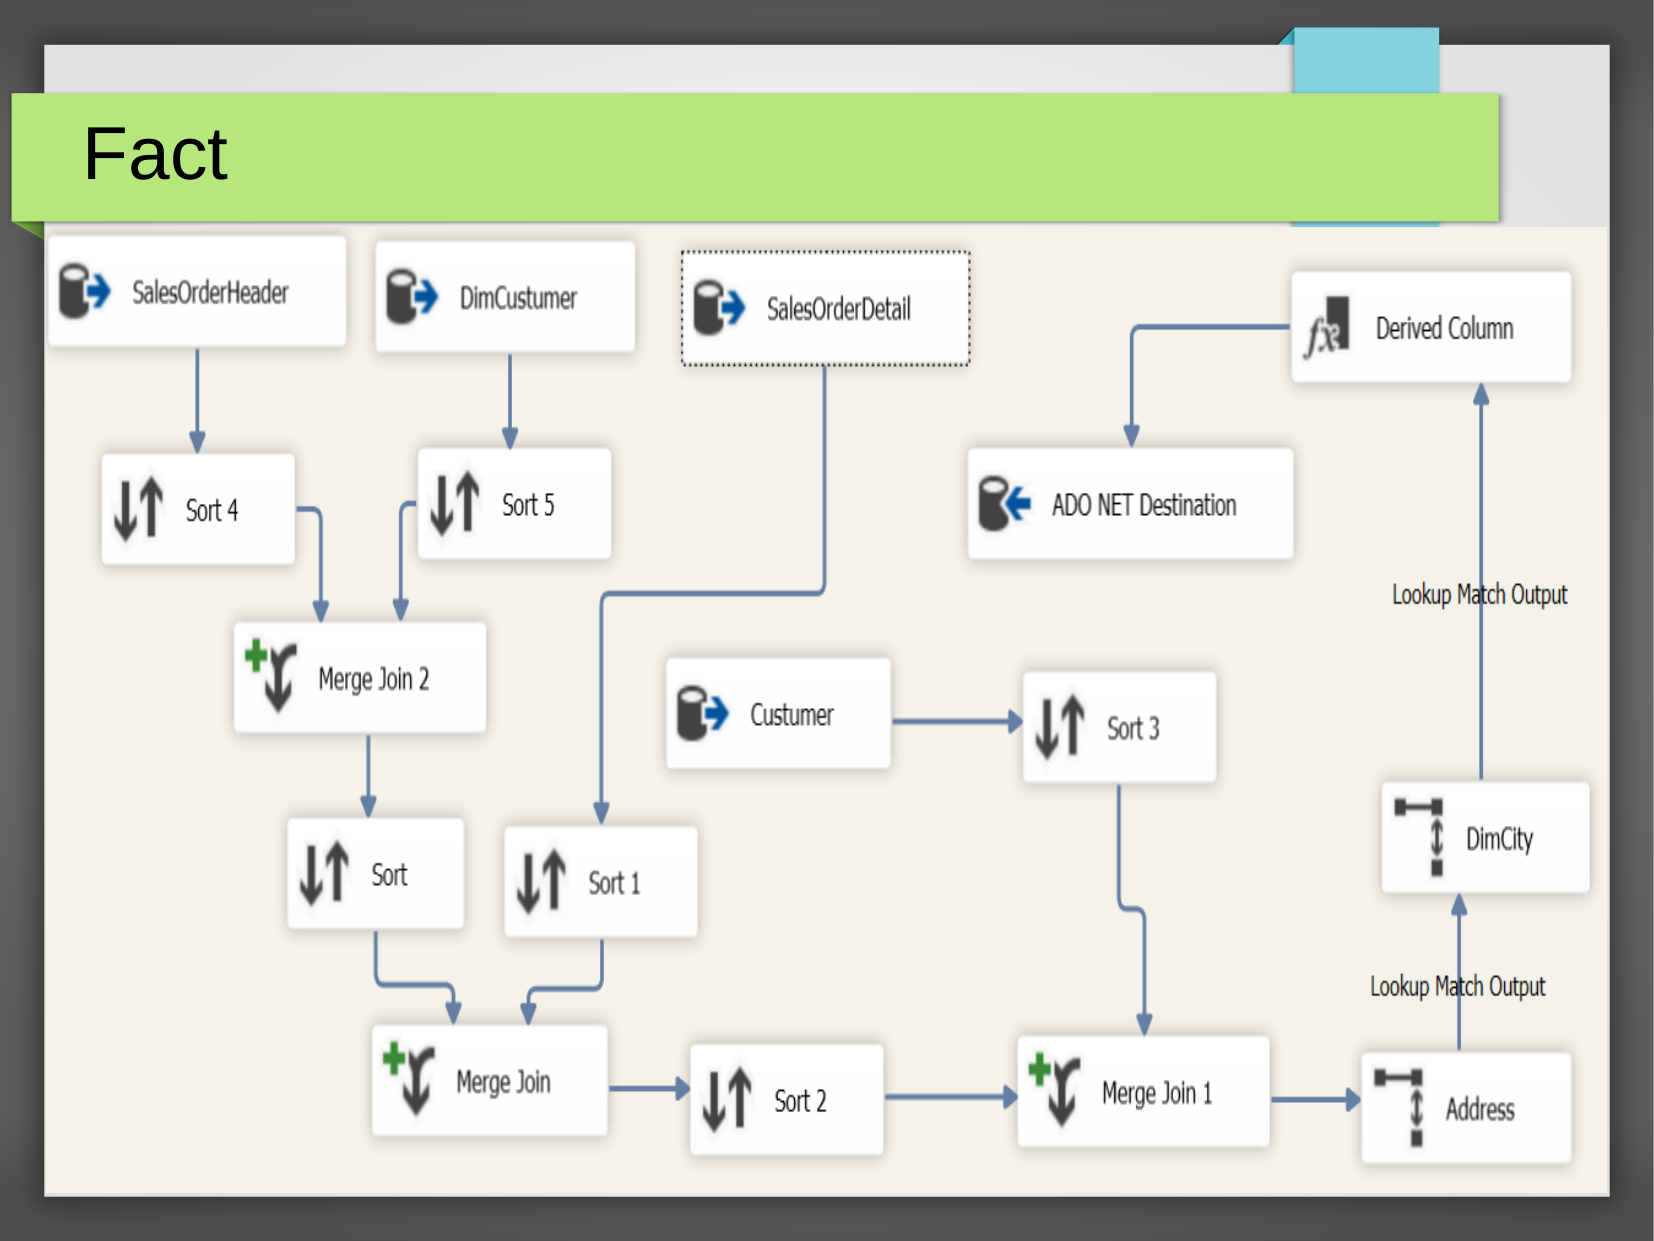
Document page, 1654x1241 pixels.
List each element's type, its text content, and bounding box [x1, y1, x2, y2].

picture [0, 0, 1654, 1241]
title Fact [82, 94, 1264, 213]
